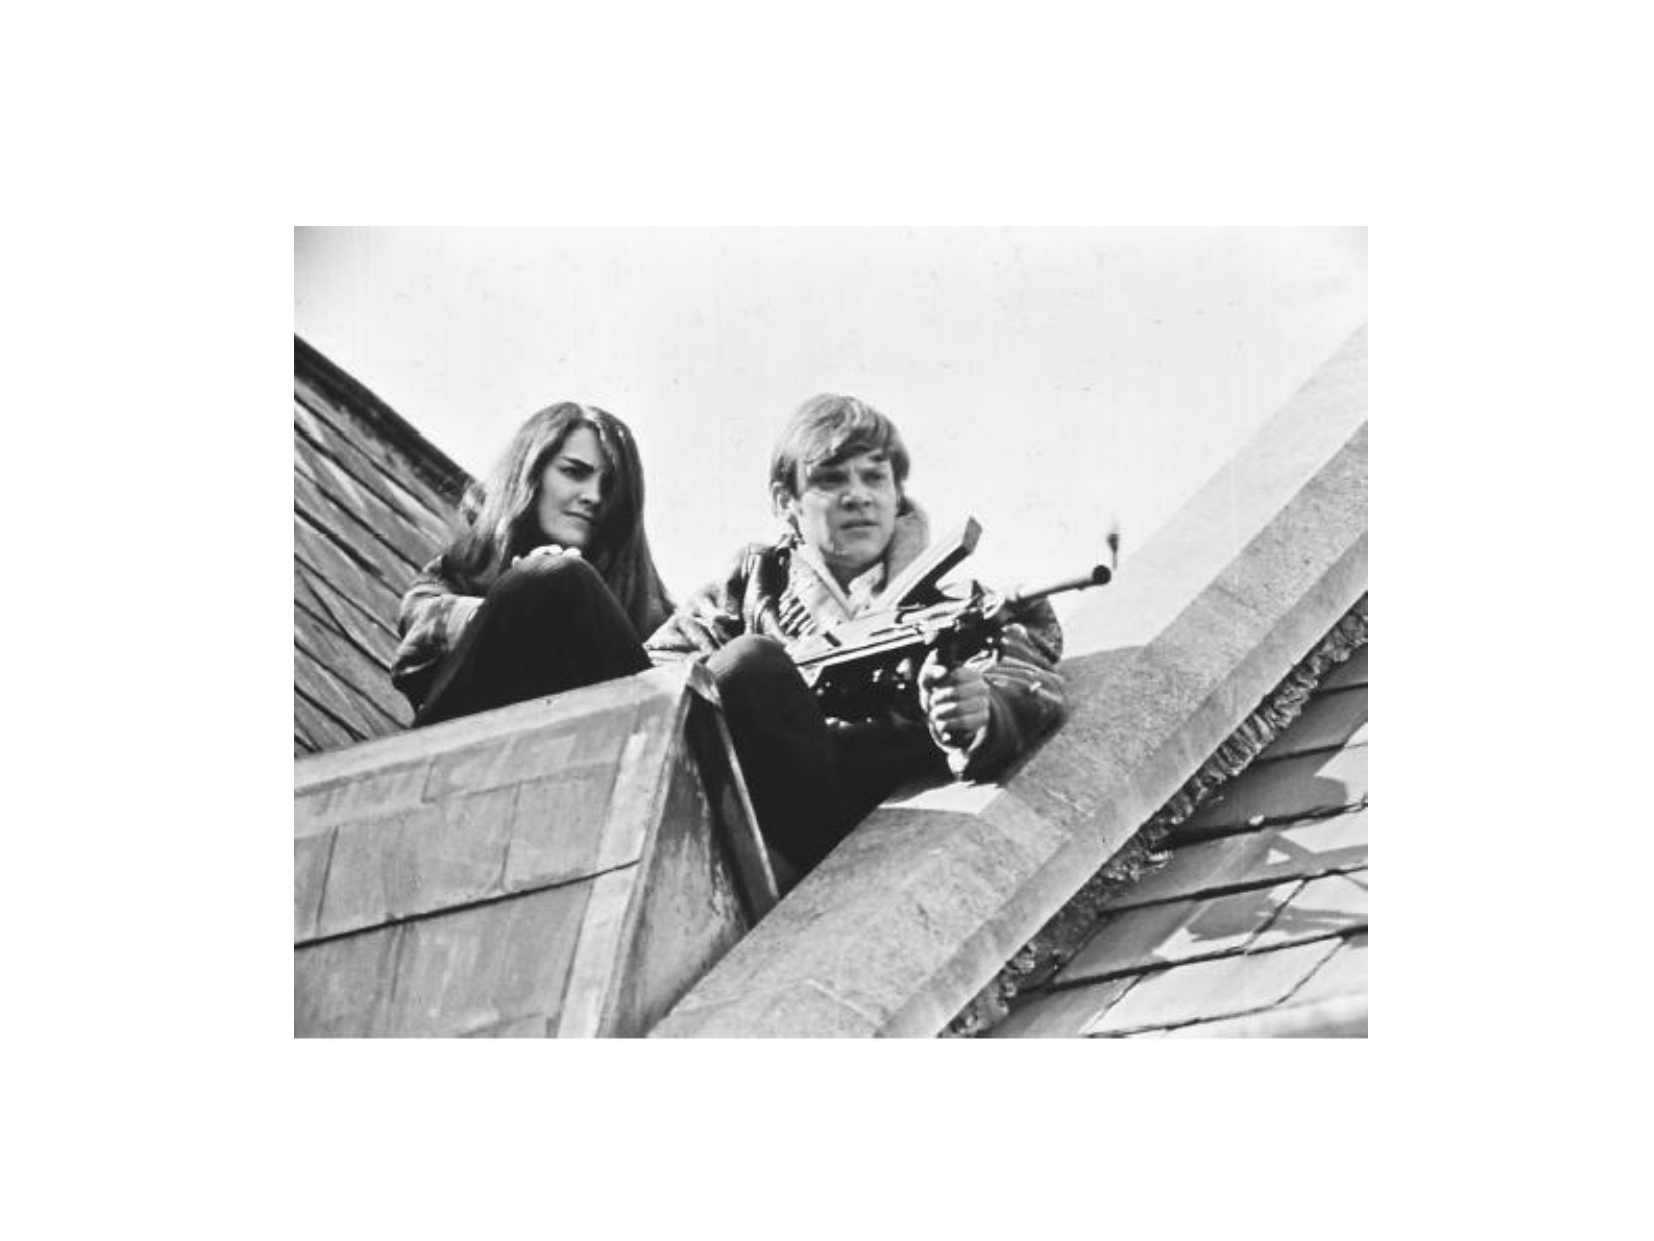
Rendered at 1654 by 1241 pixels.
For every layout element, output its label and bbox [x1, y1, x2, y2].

picture [294, 226, 1368, 1041]
